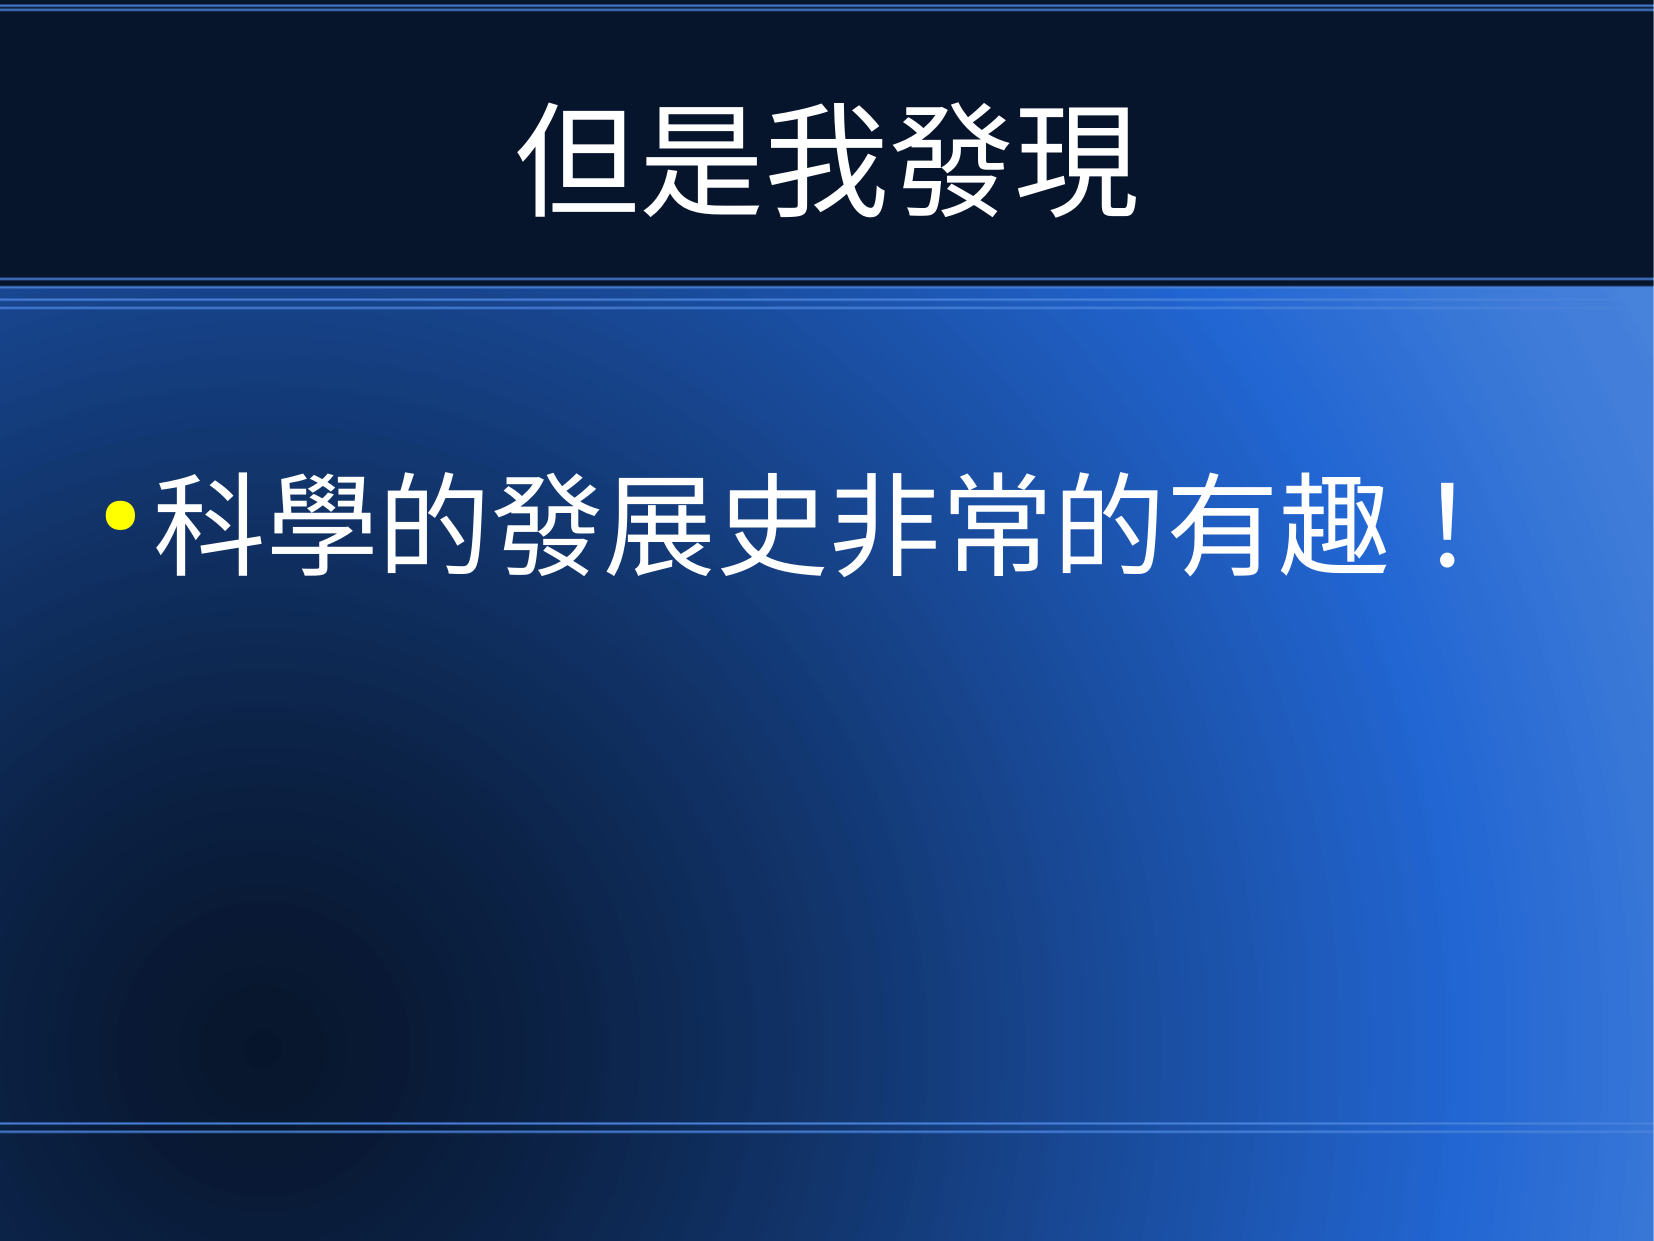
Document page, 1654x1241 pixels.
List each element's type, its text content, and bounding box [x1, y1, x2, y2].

picture [0, 0, 1654, 1241]
list 科學的發展史非常的有趣！ [82, 355, 1571, 1241]
title 但是我發現 [82, 49, 1571, 257]
